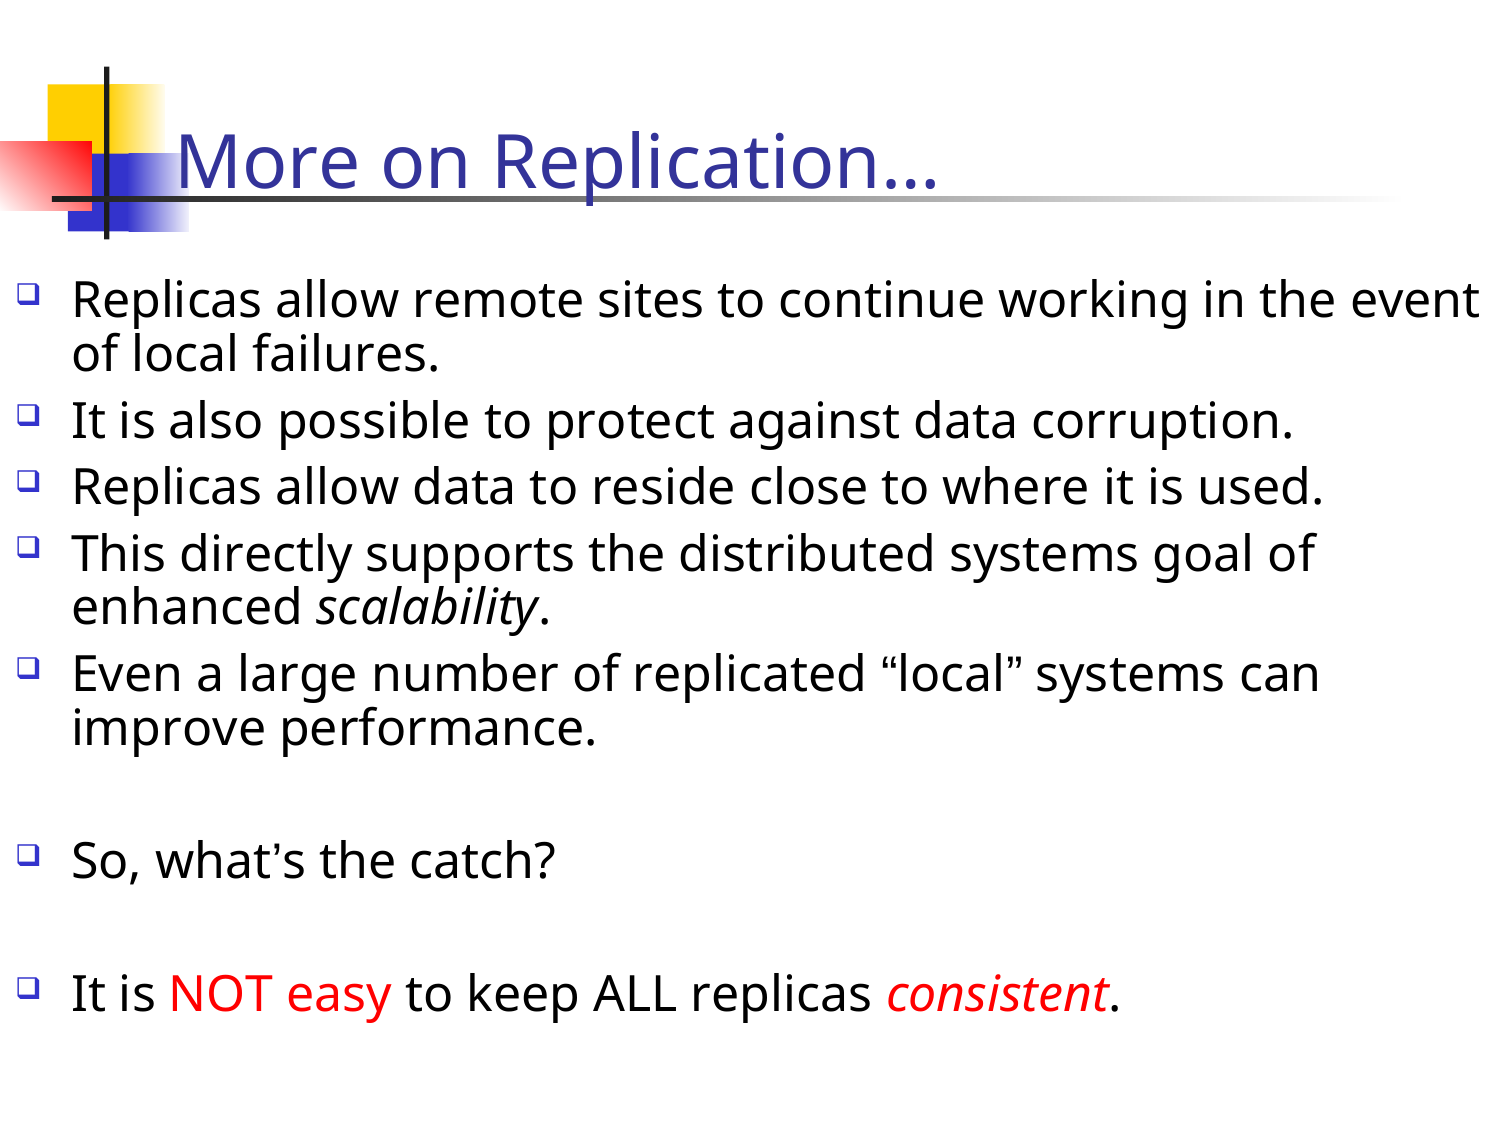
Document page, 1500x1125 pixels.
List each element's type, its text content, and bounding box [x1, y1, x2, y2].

text_box More on Replication… [159, 73, 1438, 211]
text_box Replicas allow remote sites to continue working in the event of local failures. It is also possible to protect against data corruption. Replicas allow data to reside close to where it is used. This directly supports the distributed systems goal of enhanced scalability. Even a large number of replicated “local” systems can improve performance. So, what’s the catch? It is NOT easy to keep ALL replicas consistent. [0, 267, 1500, 1075]
